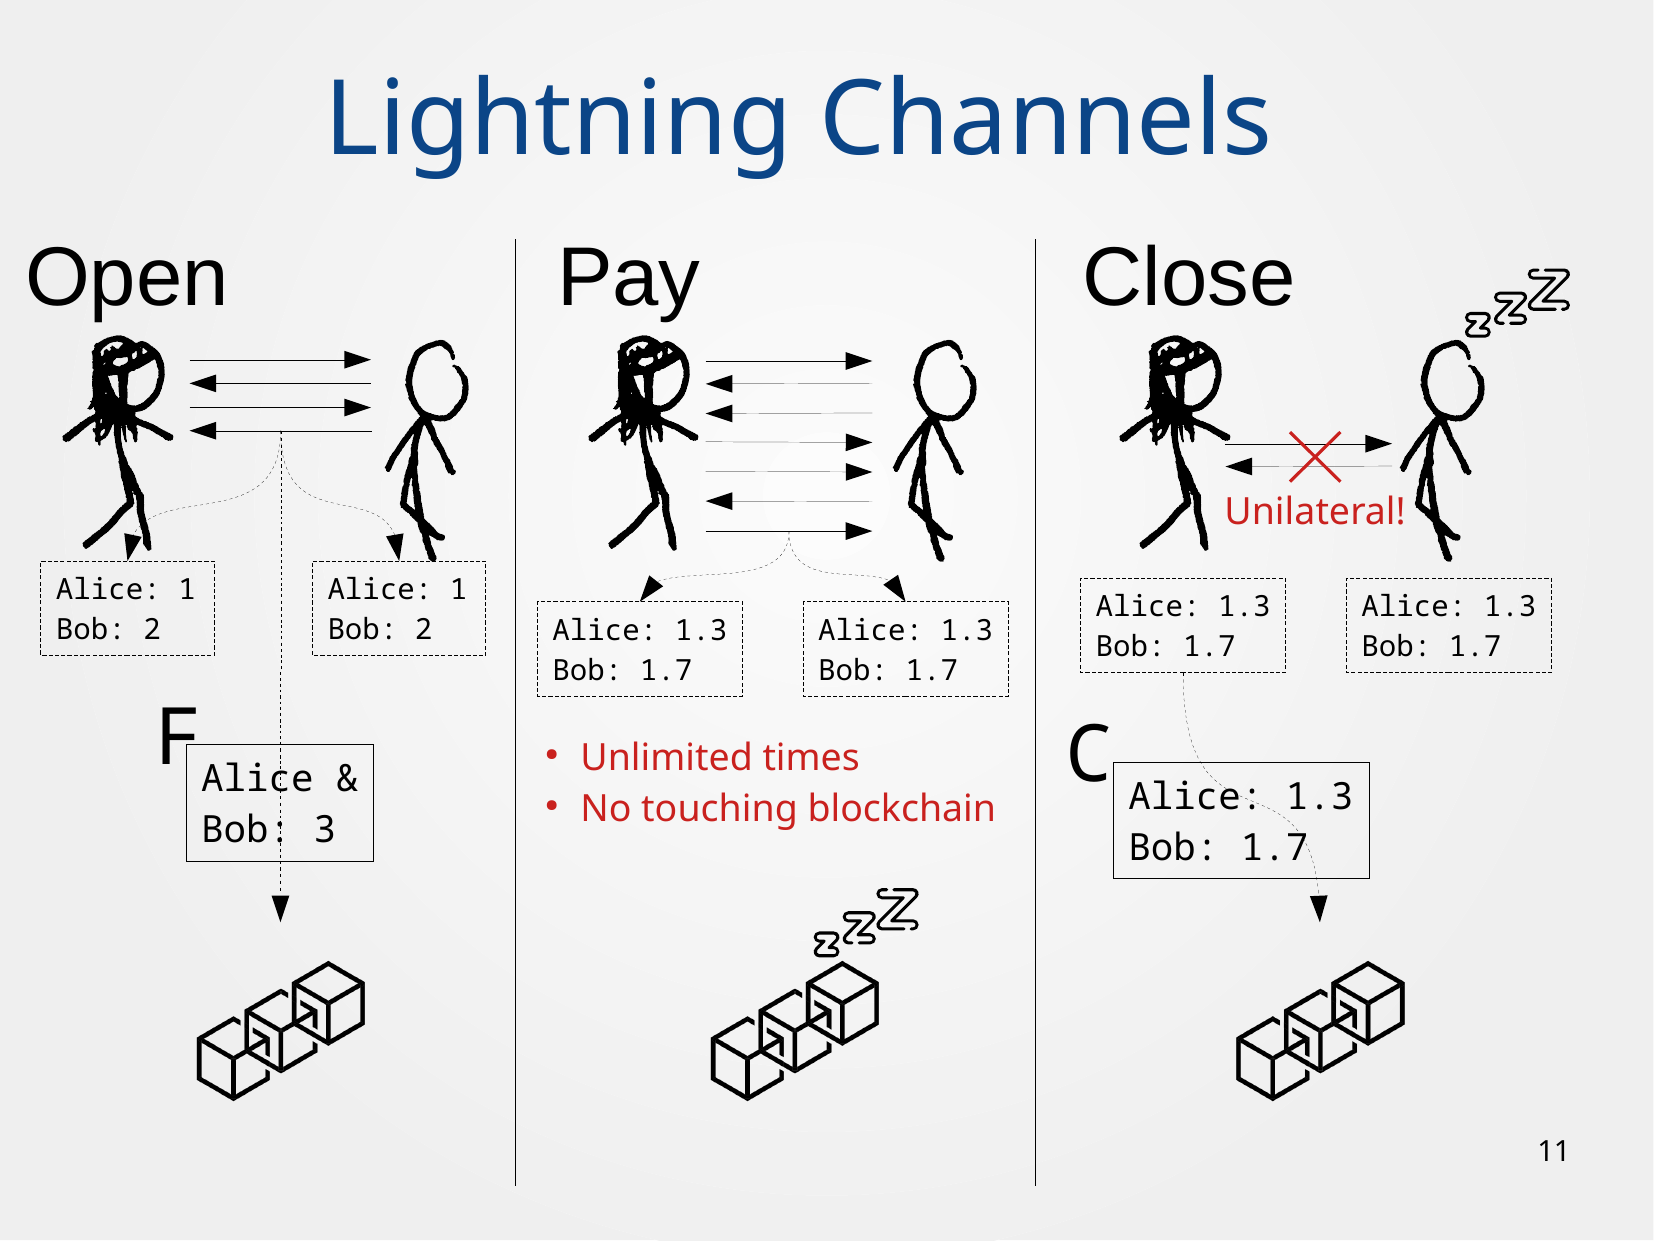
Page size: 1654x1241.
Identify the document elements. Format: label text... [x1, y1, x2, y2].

picture [130, 922, 431, 1140]
text_box Open [10, 222, 246, 335]
picture [890, 337, 979, 564]
text_box Close [1067, 222, 1358, 335]
picture [587, 335, 700, 551]
title Lightning Channels [324, 0, 1329, 236]
text_box Unlimited times No touching blockchain [530, 722, 1021, 869]
text_box Alice: 1.3 Bob: 1.7 [1080, 578, 1286, 673]
picture [1118, 335, 1232, 551]
text_box Pay [542, 236, 980, 335]
text_box Alice: 1.3 Bob: 1.7 [1113, 762, 1370, 879]
text_box Alice: 1.3 Bob: 1.7 [803, 601, 1009, 697]
text_box F [140, 672, 189, 795]
picture [1397, 250, 1570, 564]
text_box Unilateral! [1209, 477, 1423, 580]
picture [61, 335, 175, 551]
text_box Alice: 1.3 Bob: 1.7 [537, 601, 743, 697]
picture [382, 337, 471, 561]
picture [644, 870, 945, 1140]
text_box Alice: 1 Bob: 2 [40, 561, 215, 656]
text_box Alice: 1 Bob: 2 [312, 561, 486, 656]
text_box Alice & Bob: 3 [186, 744, 374, 862]
text_box C [1050, 689, 1098, 813]
picture [1169, 922, 1471, 1140]
text_box Alice: 1.3 Bob: 1.7 [1346, 578, 1552, 673]
